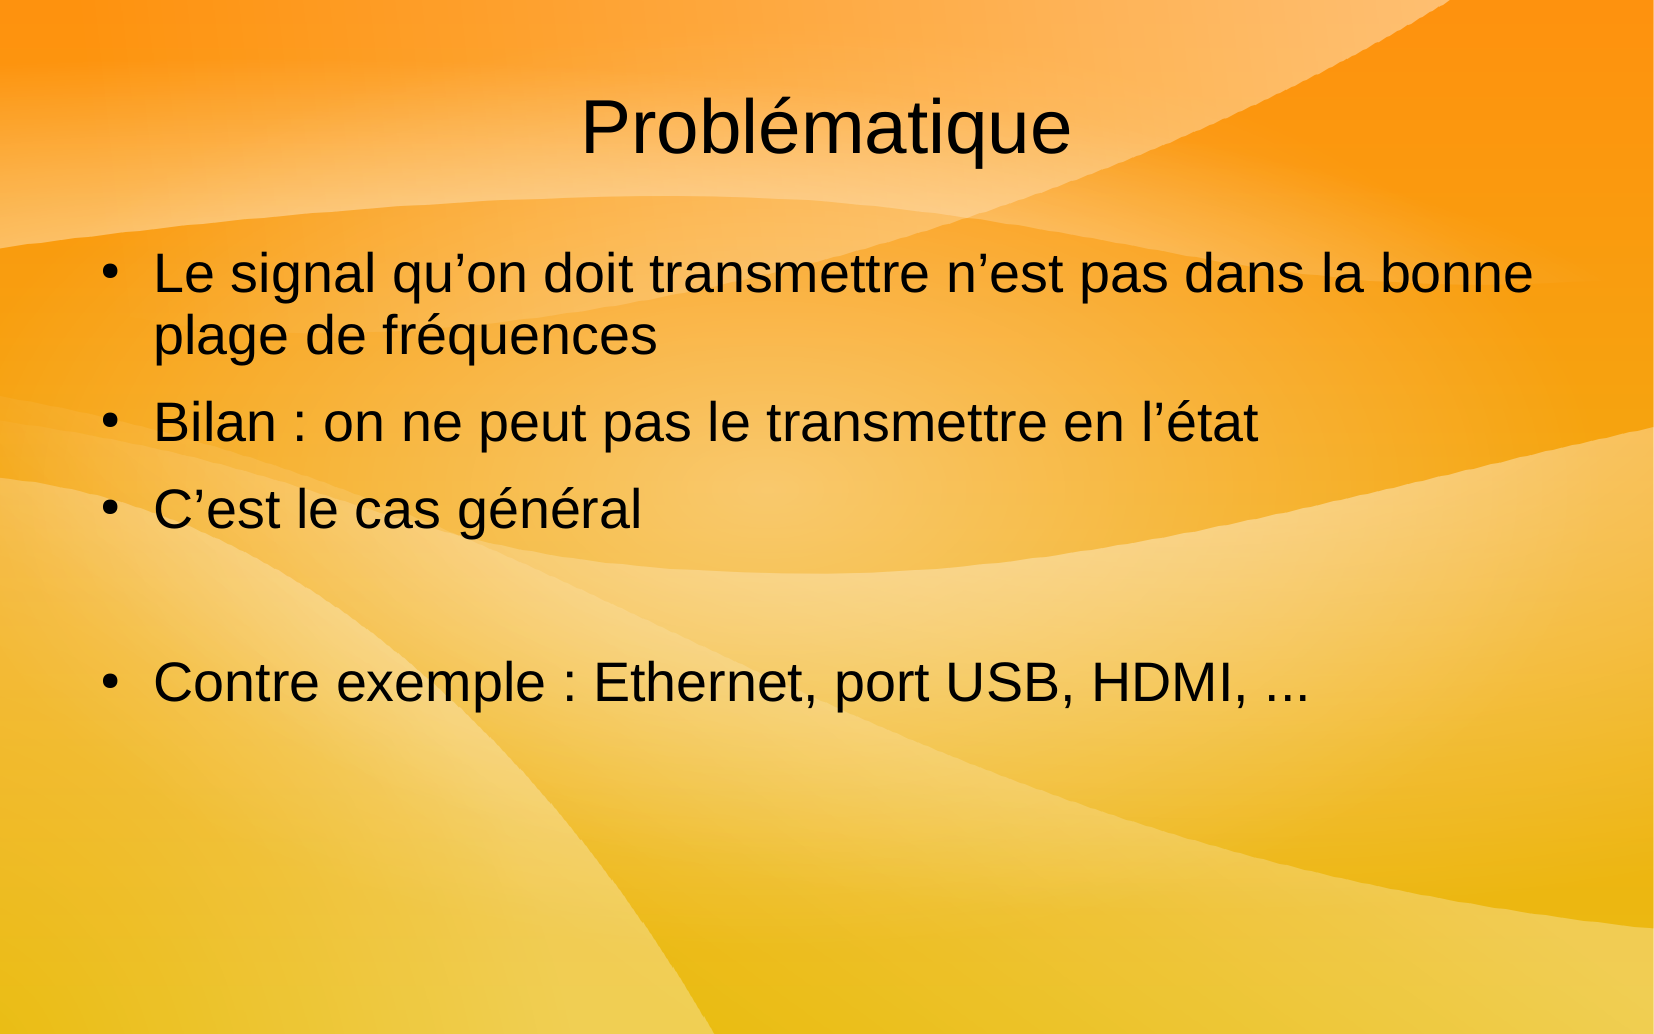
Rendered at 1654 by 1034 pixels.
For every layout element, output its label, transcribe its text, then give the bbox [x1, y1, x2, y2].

picture [0, 0, 1654, 1034]
list Le signal qu’on doit transmettre n’est pas dans la bonne plage de fréquences Bilan : on ne peut pas le transmettre en l’état C’est le cas général Contre exemple : Ethernet, port USB, HDMI, ... [82, 241, 1571, 842]
title Problématique [82, 41, 1571, 214]
